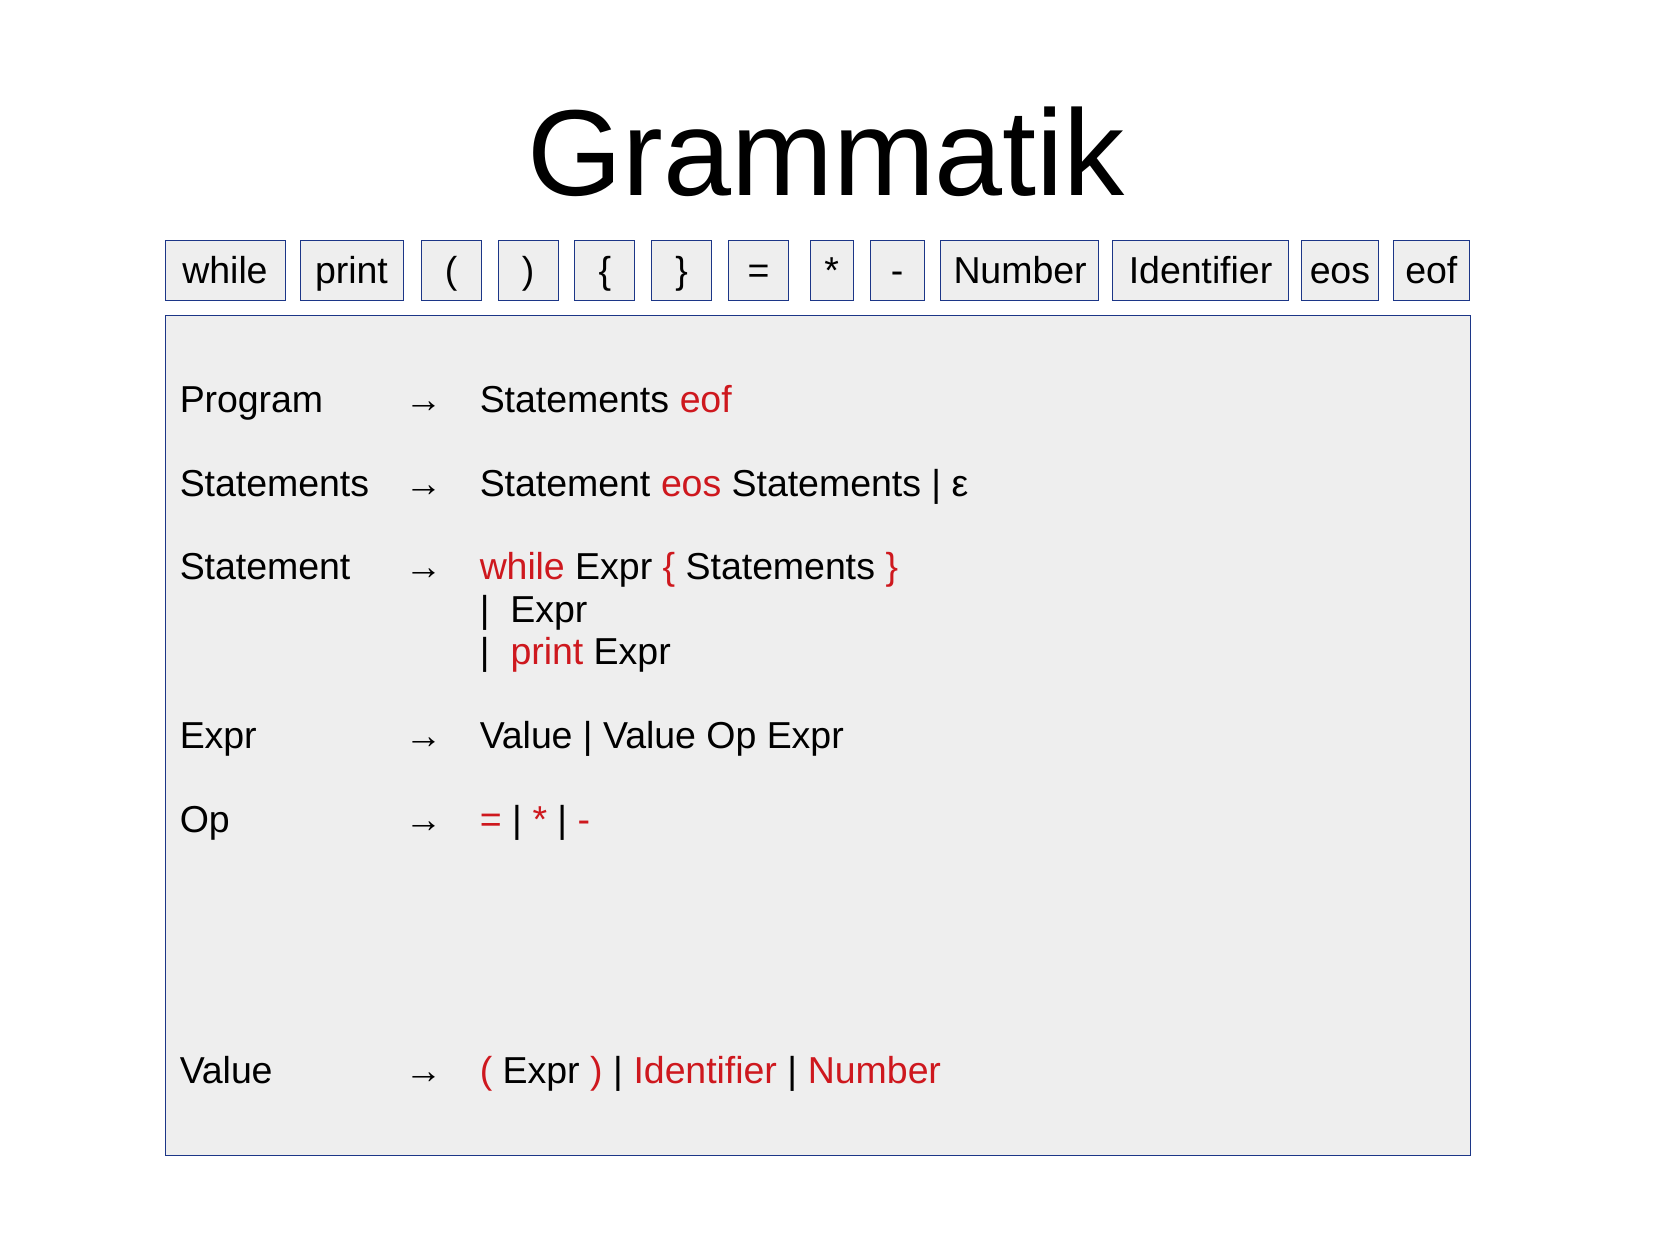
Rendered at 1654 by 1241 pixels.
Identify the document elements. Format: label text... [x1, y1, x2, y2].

text_box ( [421, 240, 482, 301]
text_box Number [940, 240, 1099, 301]
text_box Identifier [1112, 240, 1289, 301]
text_box { [574, 240, 635, 301]
text_box - [870, 240, 925, 301]
text_box } [651, 240, 712, 301]
text_box = [728, 240, 789, 301]
text_box eos [1301, 240, 1379, 301]
text_box * [810, 240, 854, 301]
text_box ) [498, 240, 559, 301]
title Grammatik [82, 49, 1571, 257]
text_box print [300, 240, 404, 301]
text_box Program → Statements eof Statements → Statement eos Statements | ε Statement → while Expr { Statements } | Expr | print Expr Expr → Value | Value Op Expr Op → = | * | - Value → ( Expr ) | Identifier | Number [165, 315, 1471, 1156]
text_box eof [1393, 240, 1470, 301]
text_box while [165, 240, 286, 301]
